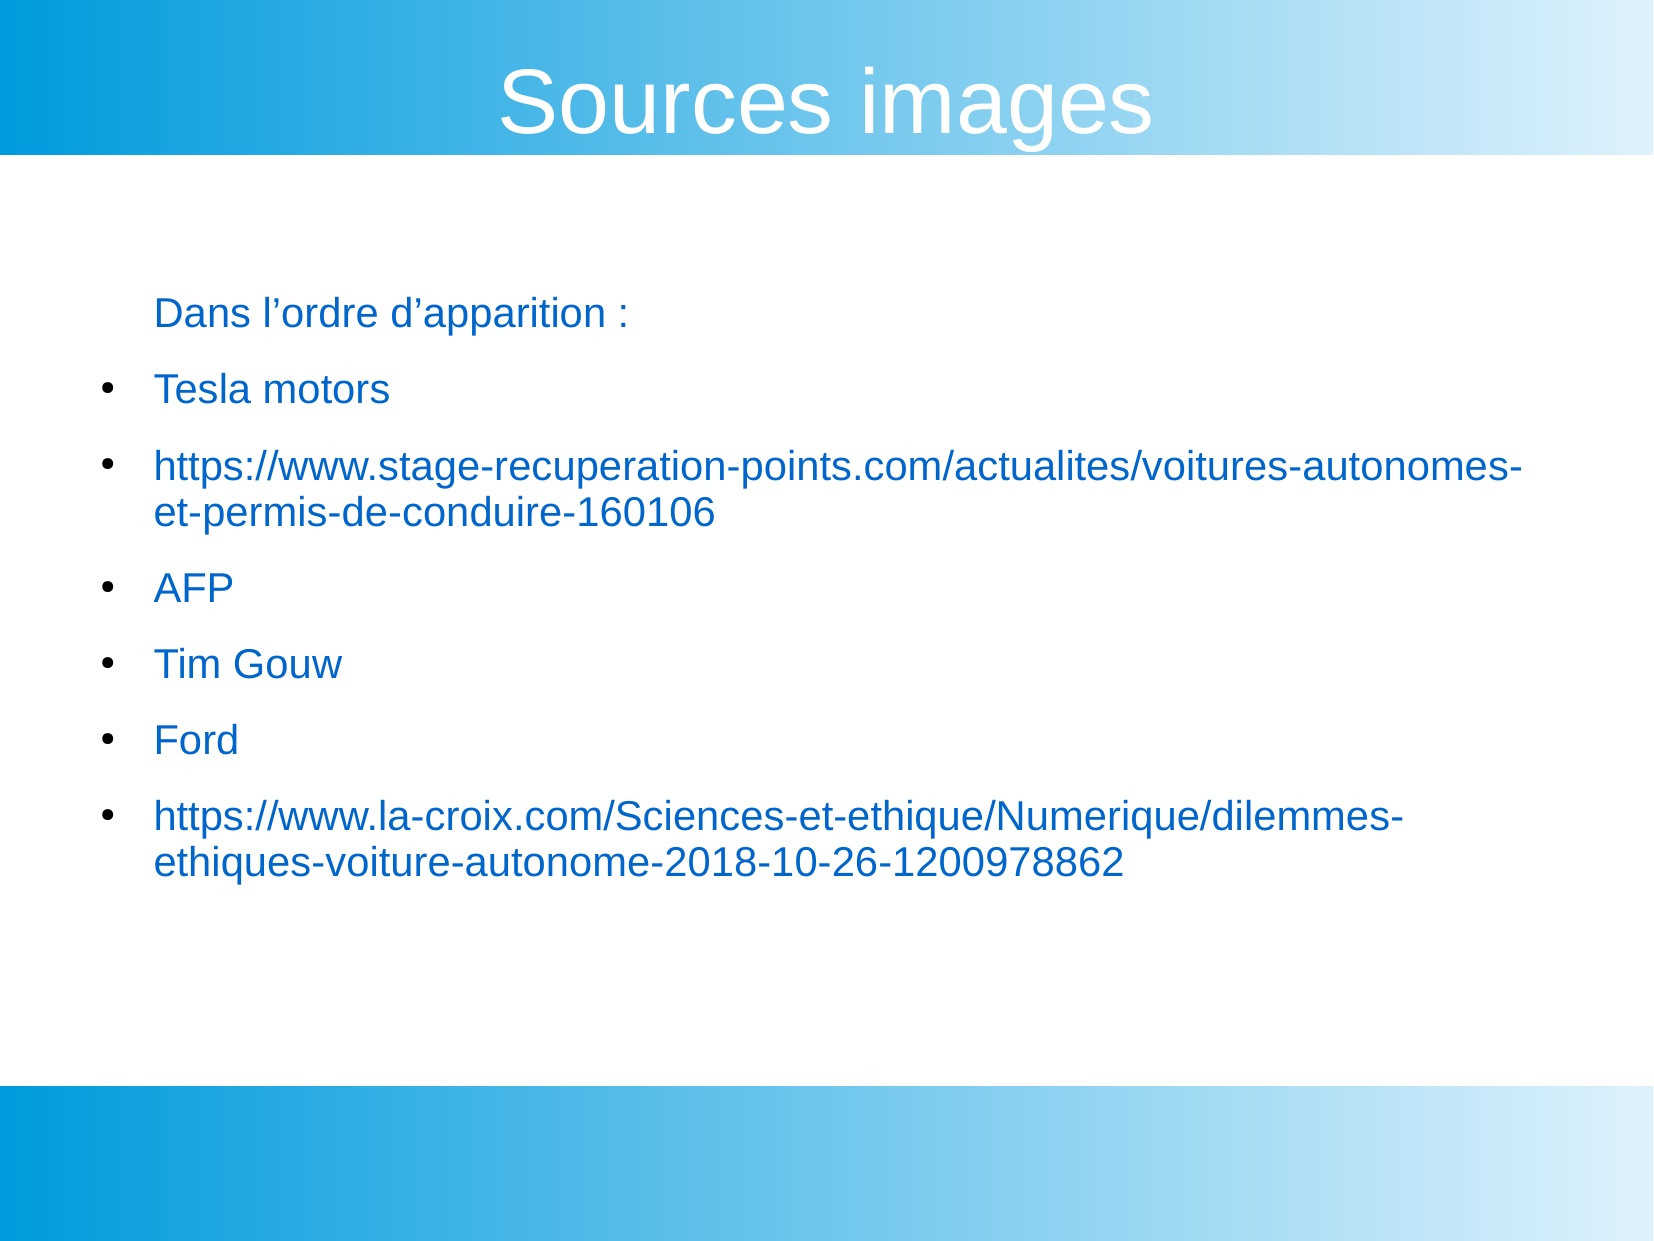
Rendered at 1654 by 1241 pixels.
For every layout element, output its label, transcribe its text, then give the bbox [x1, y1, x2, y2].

title Sources images [82, 49, 1571, 155]
list Dans l’ordre d’apparition : Tesla motors https://www.stage-recuperation-points.com/actualites/voitures-autonomes-et-permis-de-conduire-160106 AFP Tim Gouw Ford https://www.la-croix.com/Sciences-et-ethique/Numerique/dilemmes-ethiques-voiture-autonome-2018-10-26-1200978862 [82, 290, 1571, 1010]
